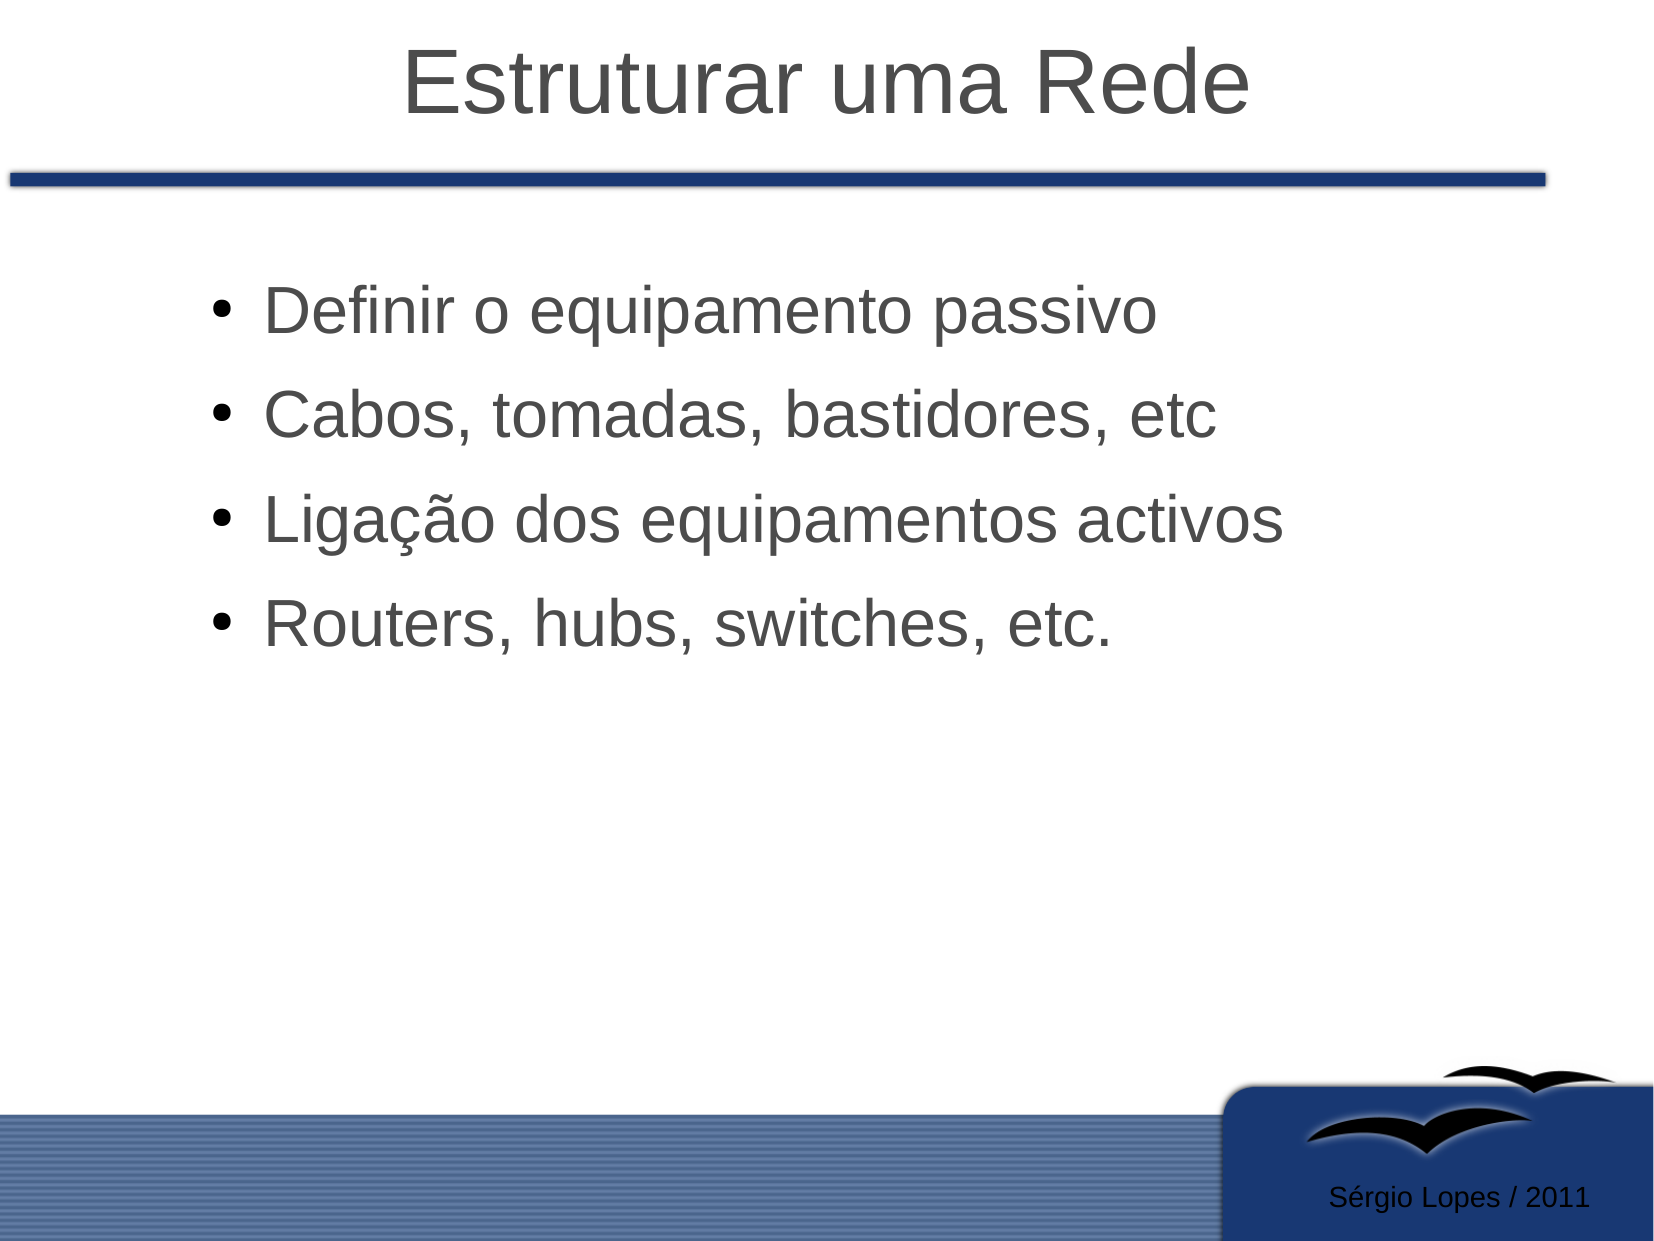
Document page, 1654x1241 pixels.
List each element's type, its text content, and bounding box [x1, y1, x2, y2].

title Estruturar uma Rede [121, 0, 1534, 164]
text_box Sérgio Lopes / 2011 [1328, 1181, 1588, 1214]
list Definir o equipamento passivo Cabos, tomadas, bastidores, etc Ligação dos equipamentos activos Routers, hubs, switches, etc. [121, 273, 1534, 1056]
picture [0, 0, 1654, 1241]
